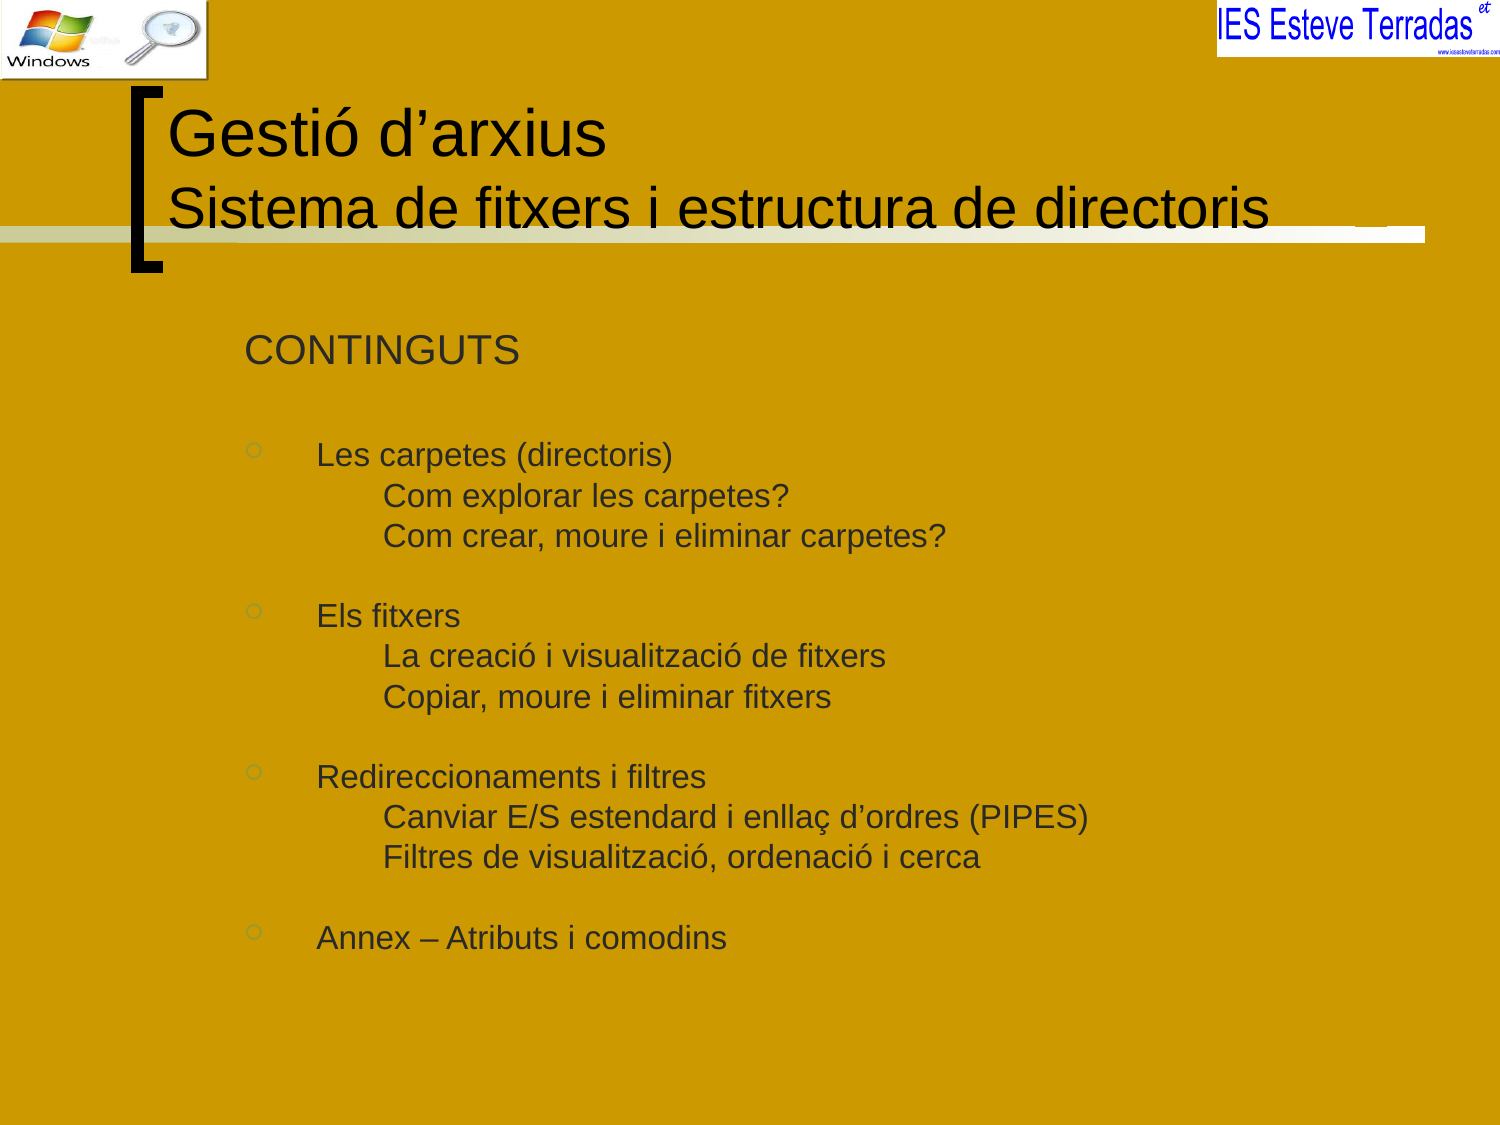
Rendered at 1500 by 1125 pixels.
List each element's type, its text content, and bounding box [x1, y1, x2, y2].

picture [1217, 0, 1500, 57]
picture [0, 0, 207, 79]
list CONTINGUTS Les carpetes (directoris) Com explorar les carpetes? Com crear, moure i eliminar carpetes? Els fitxers La creació i visualització de fitxers Copiar, moure i eliminar fitxers Redireccionaments i filtres Canviar E/S estendard i enllaç d’ordres (PIPES) Filtres de visualització, ordenació i cerca Annex – Atributs i comodins [155, 324, 1413, 1055]
title Gestió d’arxius Sistema de fitxers i estructura de directoris [152, 15, 1328, 248]
